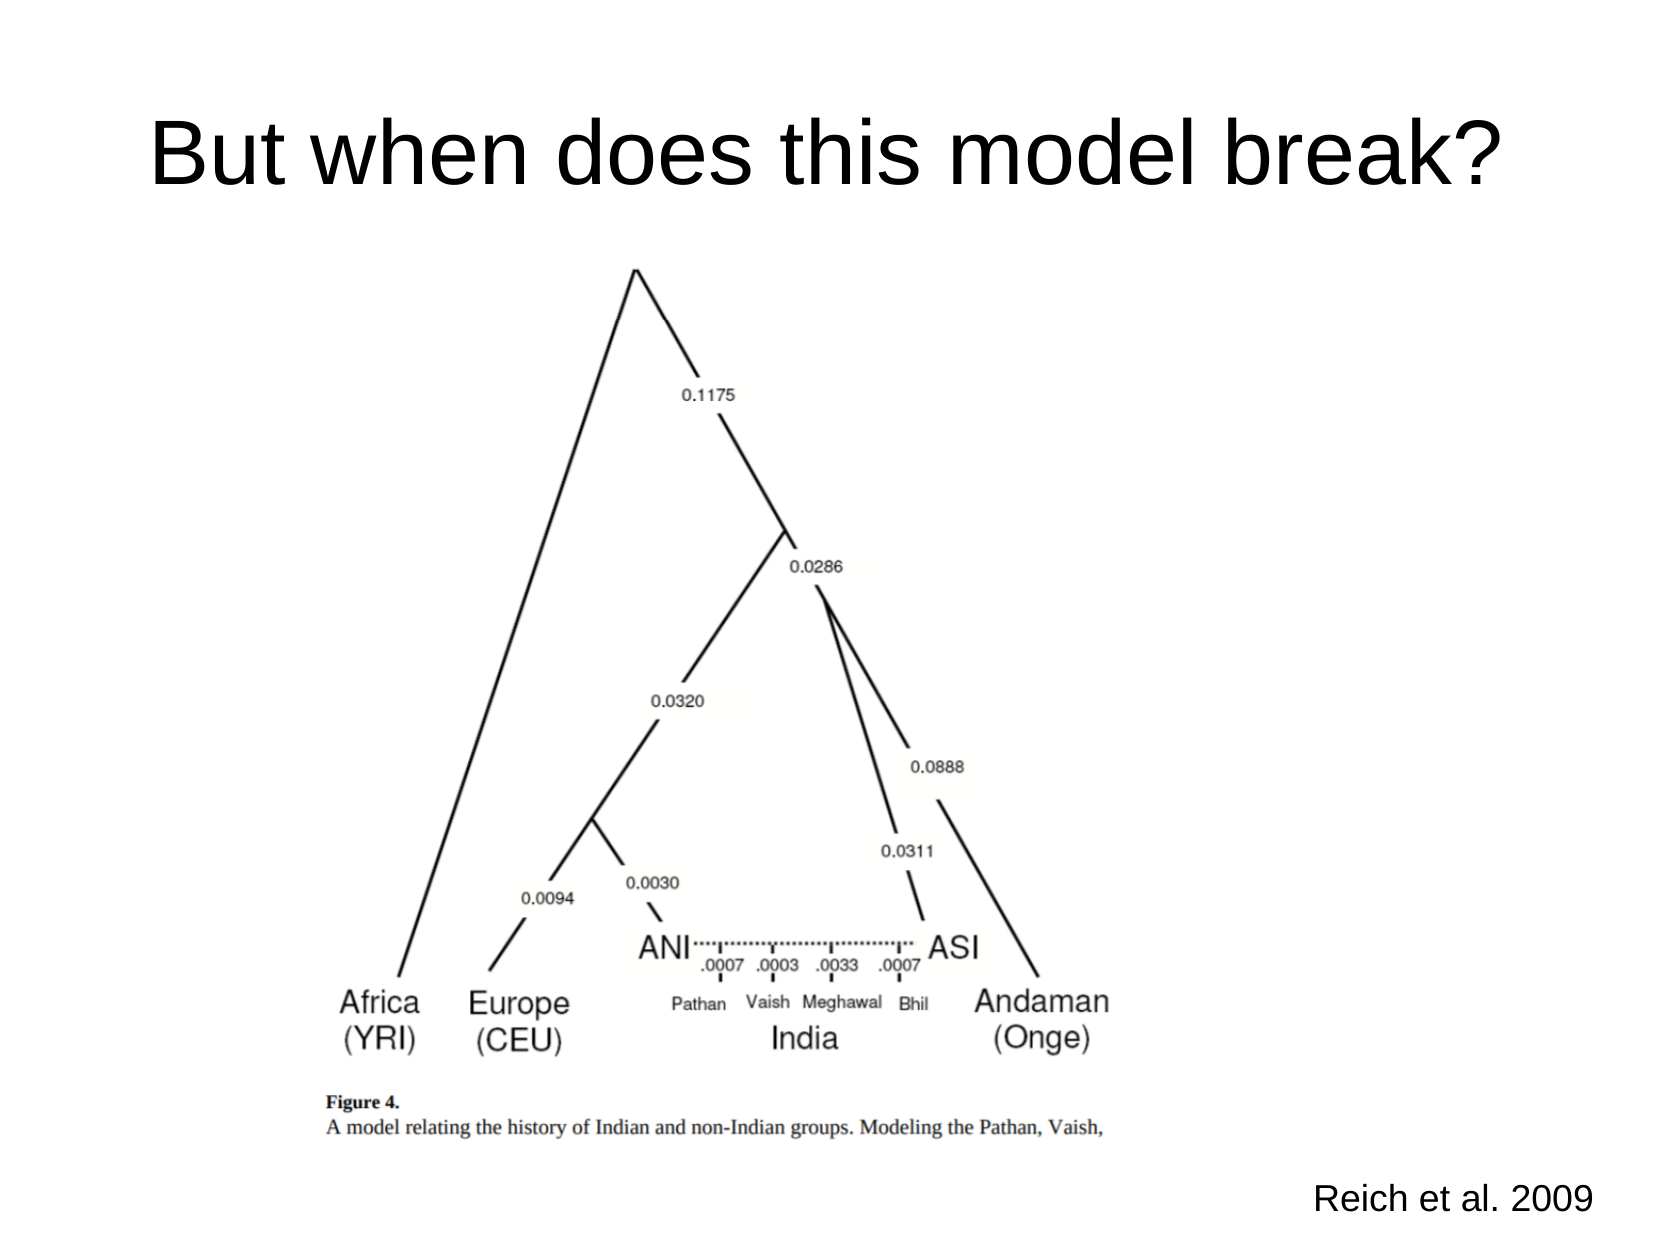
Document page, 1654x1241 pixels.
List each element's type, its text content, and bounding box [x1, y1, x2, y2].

text_box Reich et al. 2009 [1298, 1170, 1654, 1241]
title But when does this model break? [82, 49, 1571, 257]
picture [225, 240, 1145, 1141]
